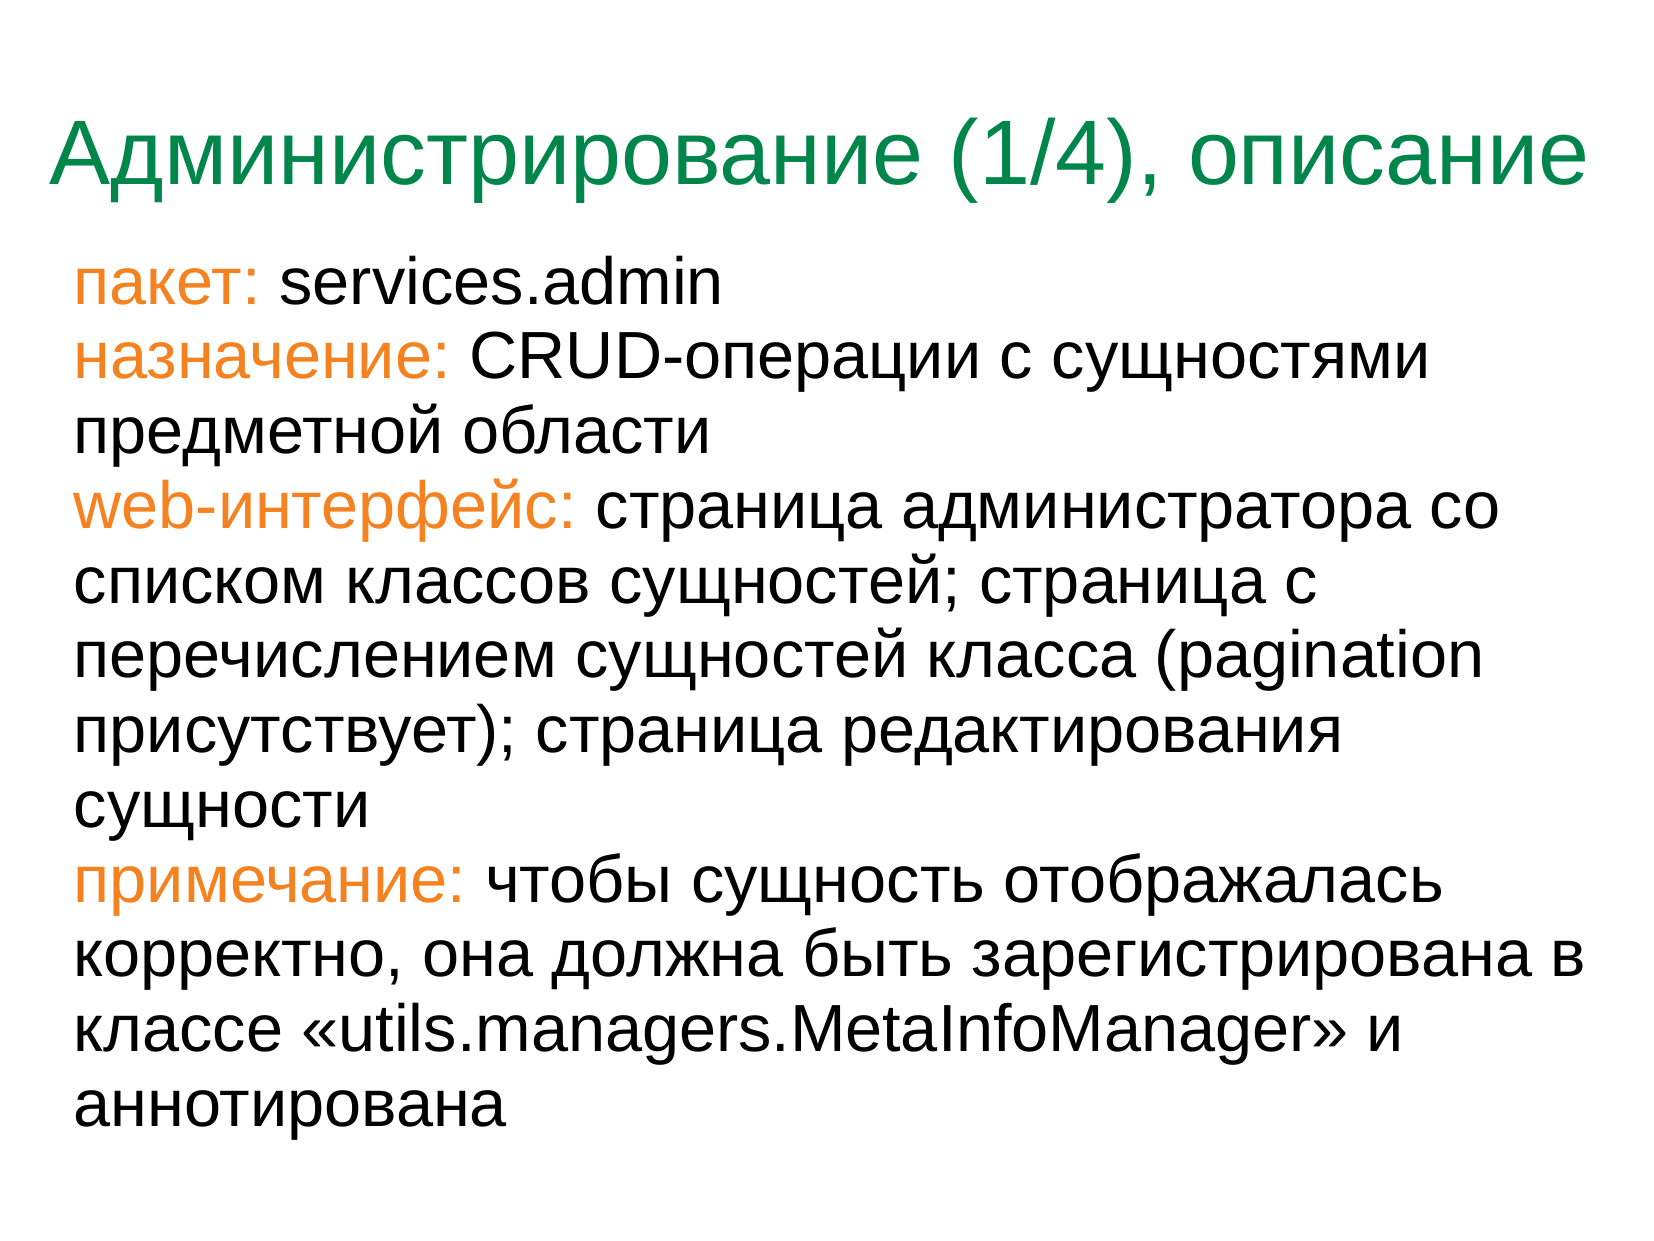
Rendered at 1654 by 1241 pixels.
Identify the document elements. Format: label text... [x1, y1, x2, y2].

title Администрирование (1/4), описание [35, 49, 1607, 257]
text_box пакет: services.admin назначение: CRUD-операции с сущностями предметной области web-интерфейс: страница администратора со списком классов сущностей; страница с перечислением сущностей класса (pagination присутствует); страница редактирования сущности примечание: чтобы сущность отображалась корректно, она должна быть зарегистрирована в классе «utils.managers.MetaInfoManager» и аннотирована [59, 236, 1625, 1142]
